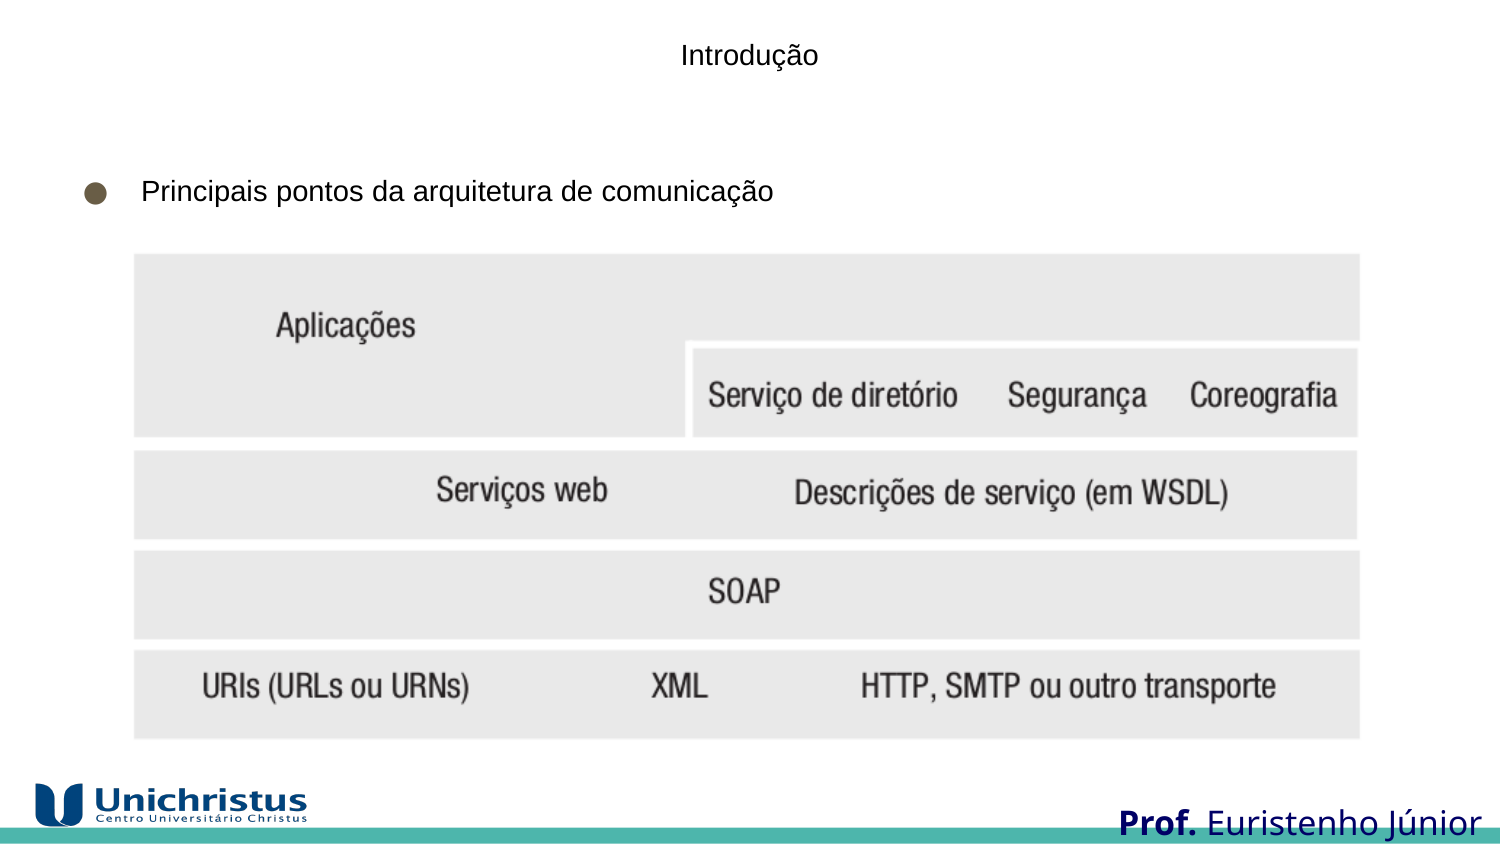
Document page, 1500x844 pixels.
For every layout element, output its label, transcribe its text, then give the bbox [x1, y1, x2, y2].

text_box Prof. Euristenho Júnior [1103, 791, 1500, 844]
picture [31, 781, 311, 828]
title Introdução [51, 20, 1449, 137]
list Principais pontos da arquitetura de comunicação [51, 152, 1449, 750]
picture [124, 247, 1376, 756]
